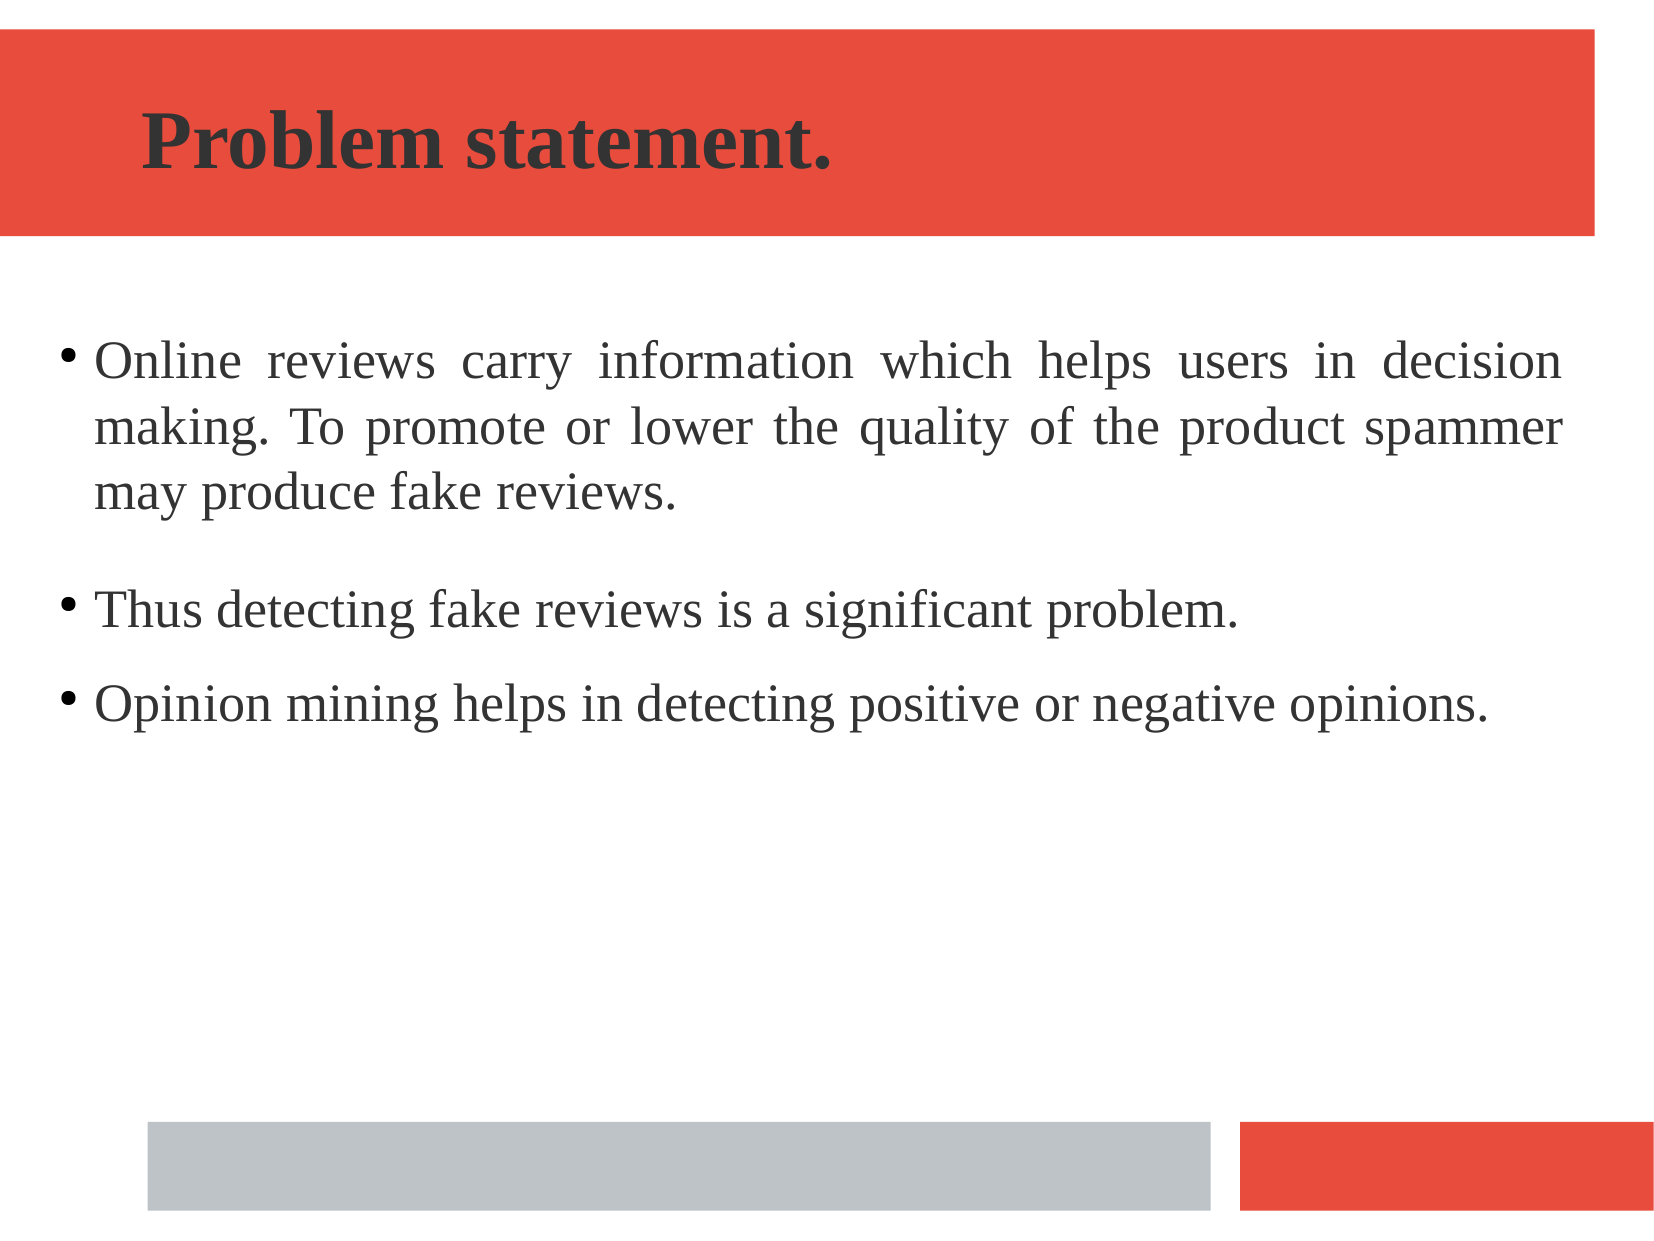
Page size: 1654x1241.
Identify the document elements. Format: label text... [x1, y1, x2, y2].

list Online reviews carry information which helps users in decision making. To promote or lower the quality of the product spammer may produce fake reviews. Thus detecting fake reviews is a significant problem. Opinion mining helps in detecting positive or negative opinions. [59, 324, 1566, 1093]
text_box Problem statement. [141, 31, 1595, 239]
